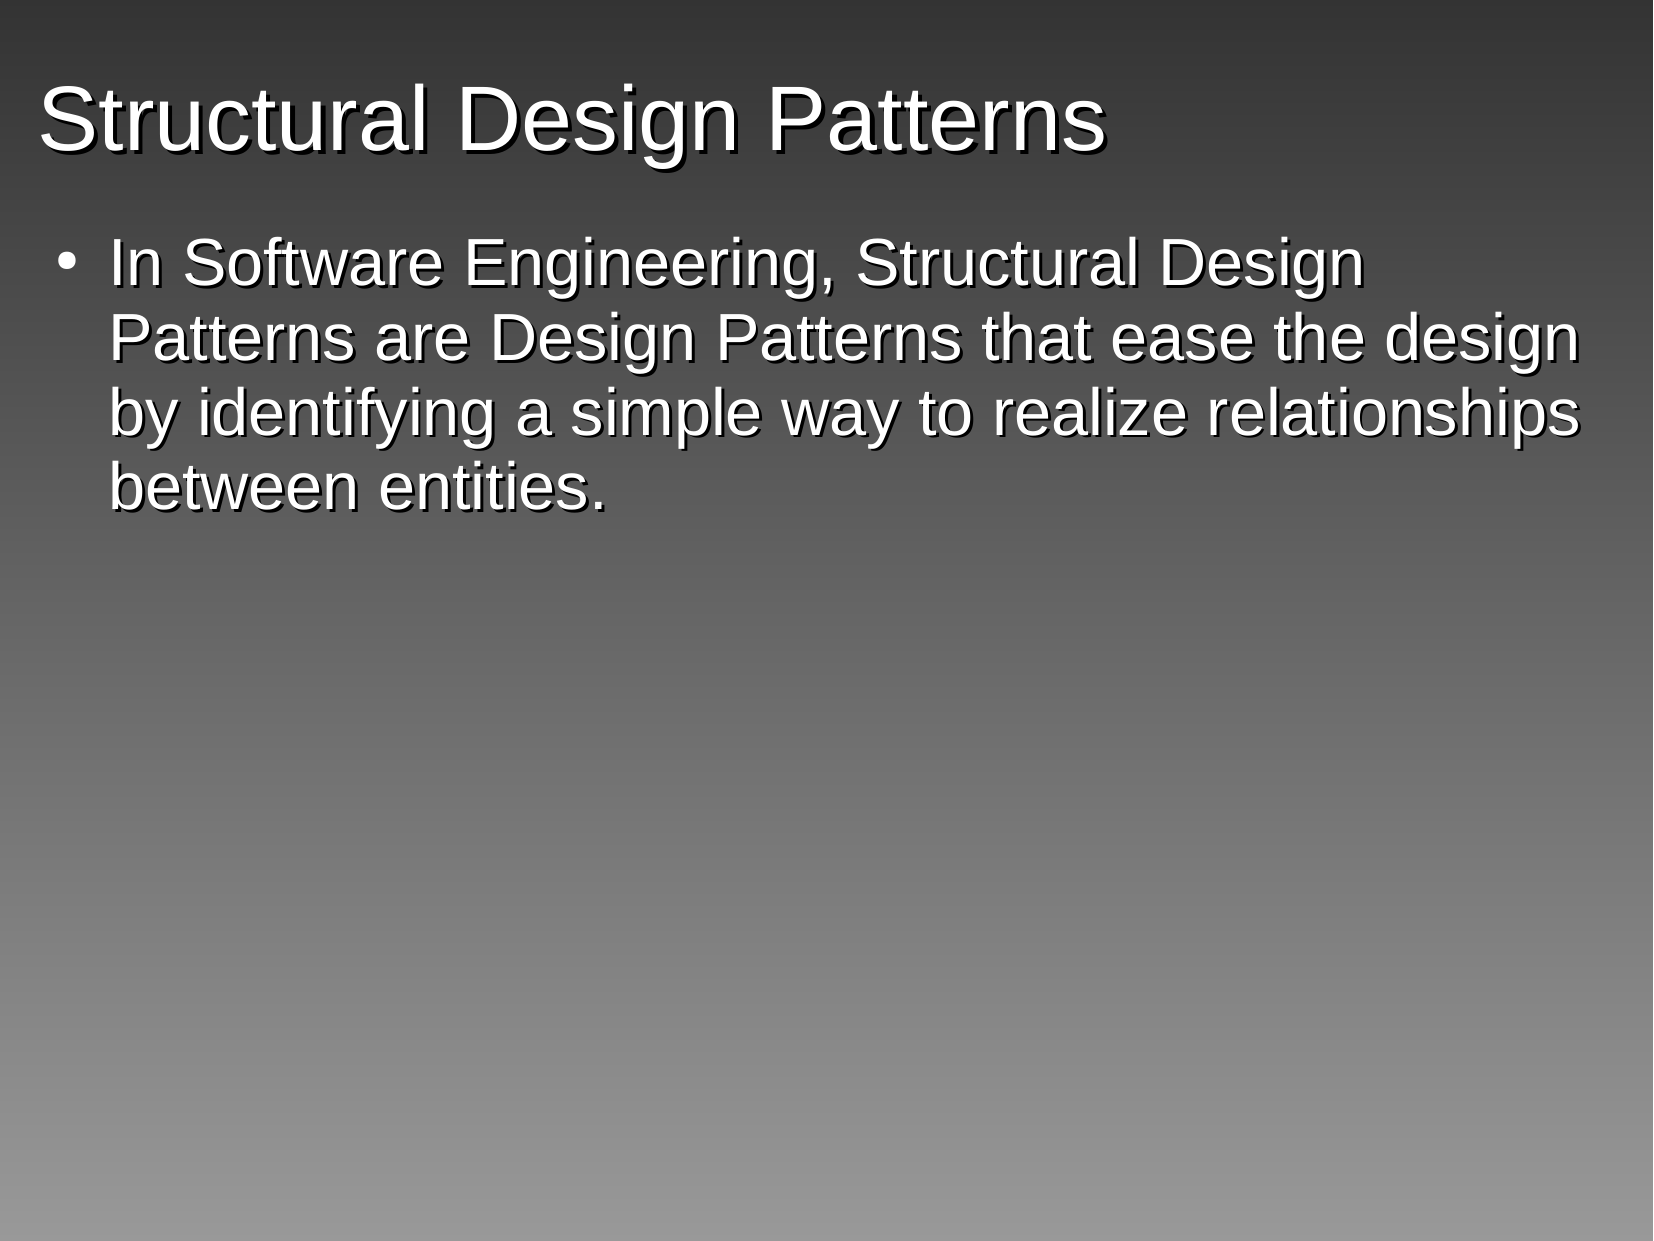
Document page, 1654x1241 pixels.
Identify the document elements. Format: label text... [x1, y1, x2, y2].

title Structural Design Patterns [37, 49, 1613, 188]
list In Software Engineering, Structural Design Patterns are Design Patterns that ease the design by identifying a simple way to realize relationships between entities. [37, 225, 1613, 1044]
